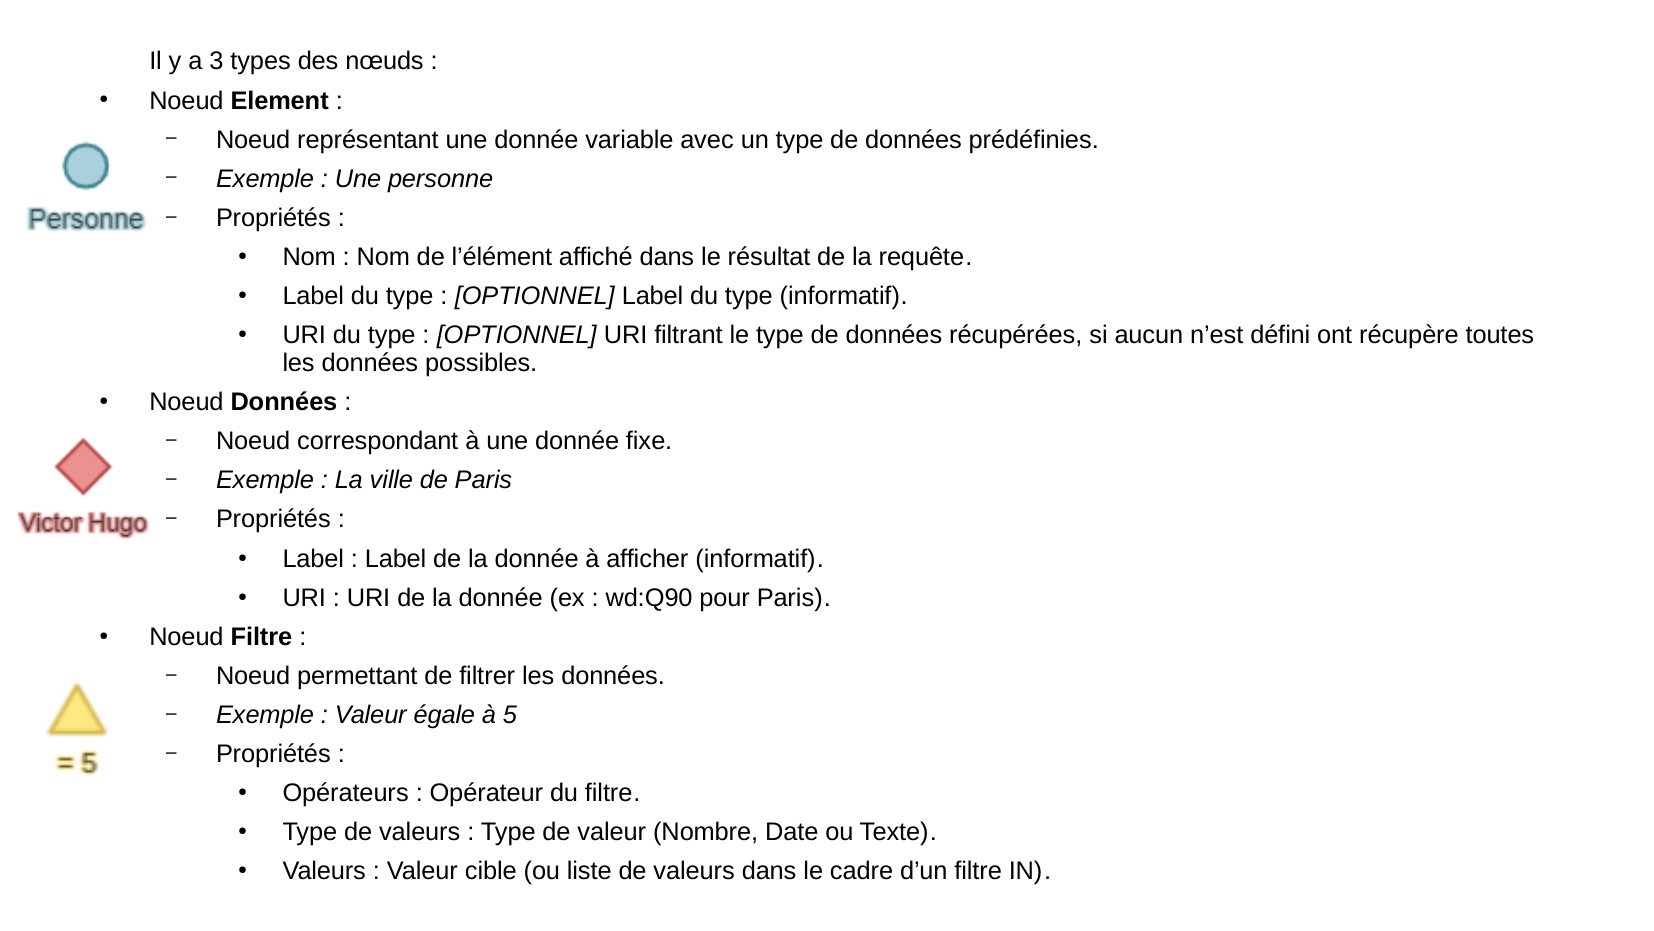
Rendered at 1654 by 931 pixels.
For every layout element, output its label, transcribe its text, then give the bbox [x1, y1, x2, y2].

picture [11, 129, 157, 249]
picture [34, 668, 120, 788]
picture [17, 423, 155, 544]
list Il y a 3 types des nœuds : Noeud Element : Noeud représentant une donnée variable avec un type de données prédéfinies. Exemple : Une personne Propriétés : Nom : Nom de l’élément affiché dans le résultat de la requête. Label du type : [OPTIONNEL] Label du type (informatif). URI du type : [OPTIONNEL] URI filtrant le type de données récupérées, si aucun n’est défini ont récupère toutes les données possibles. Noeud Données : Noeud correspondant à une donnée fixe. Exemple : La ville de Paris Propriétés : Label : Label de la donnée à afficher (informatif). URI : URI de la donnée (ex : wd:Q90 pour Paris). Noeud Filtre : Noeud permettant de filtrer les données. Exemple : Valeur égale à 5 Propriétés : Opérateurs : Opérateur du filtre. Type de valeurs : Type de valeur (Nombre, Date ou Texte). Valeurs : Valeur cible (ou liste de valeurs dans le cadre d’un filtre IN). [82, 47, 1571, 886]
